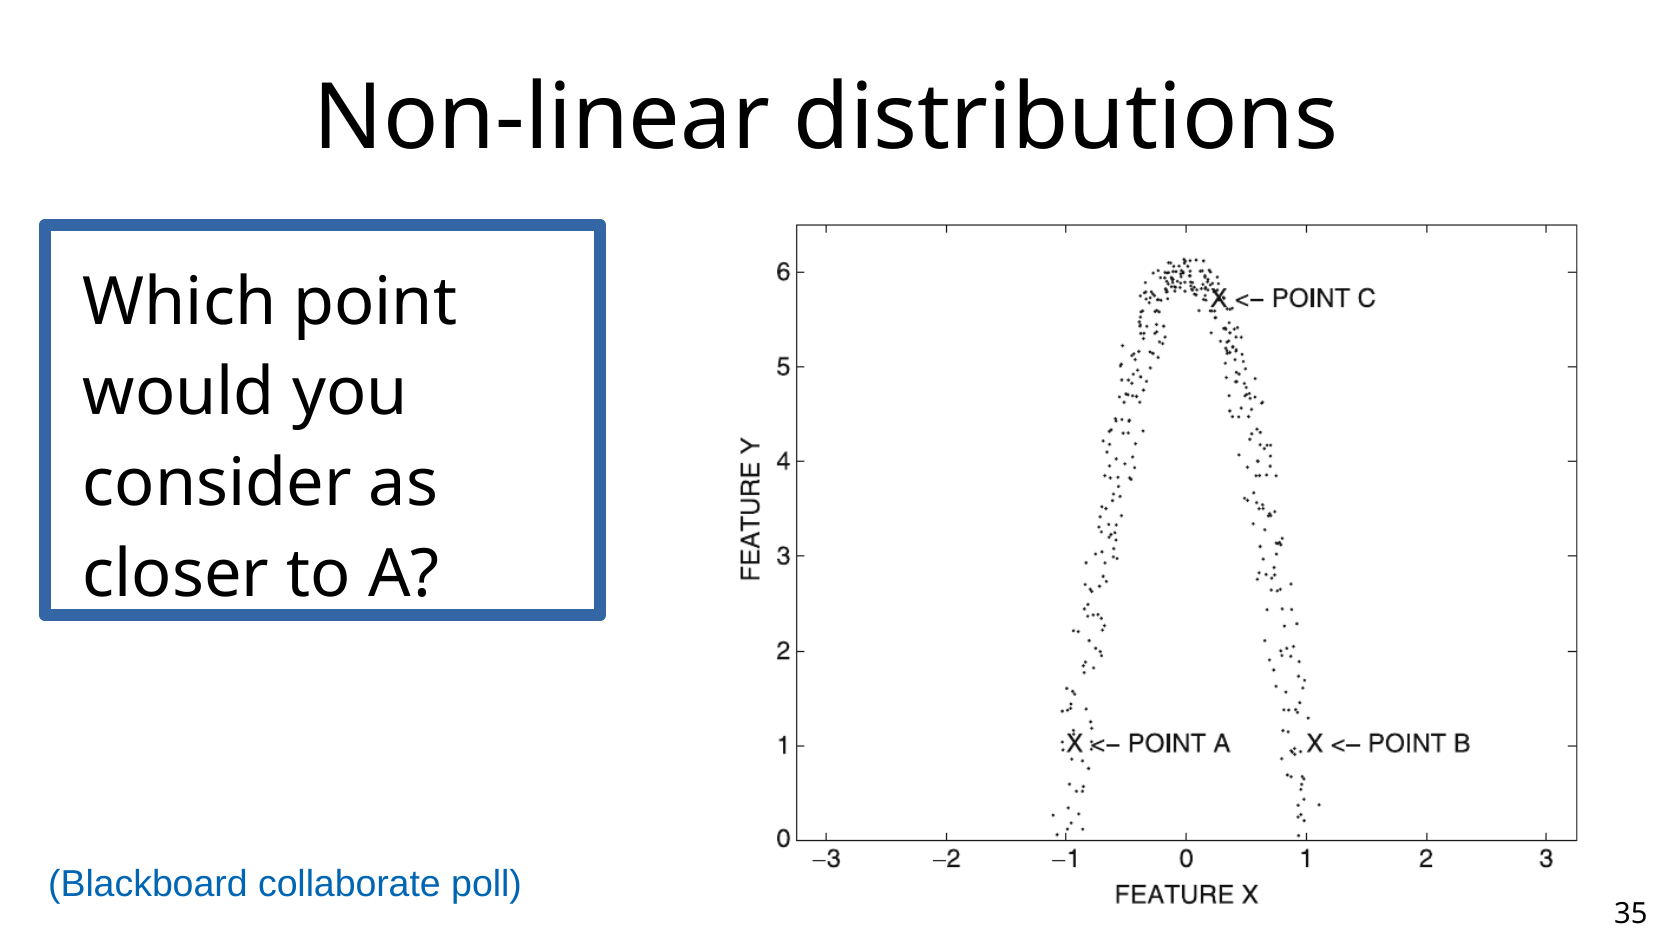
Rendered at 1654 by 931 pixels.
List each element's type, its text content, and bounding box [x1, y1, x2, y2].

list Which point would you consider as closer to A? [82, 253, 594, 609]
picture [710, 195, 1614, 931]
list Which point would you consider as closer to A? [82, 253, 616, 871]
title Non-linear distributions [82, 1, 1571, 226]
text_box (Blackboard collaborate poll) [15, 855, 556, 912]
